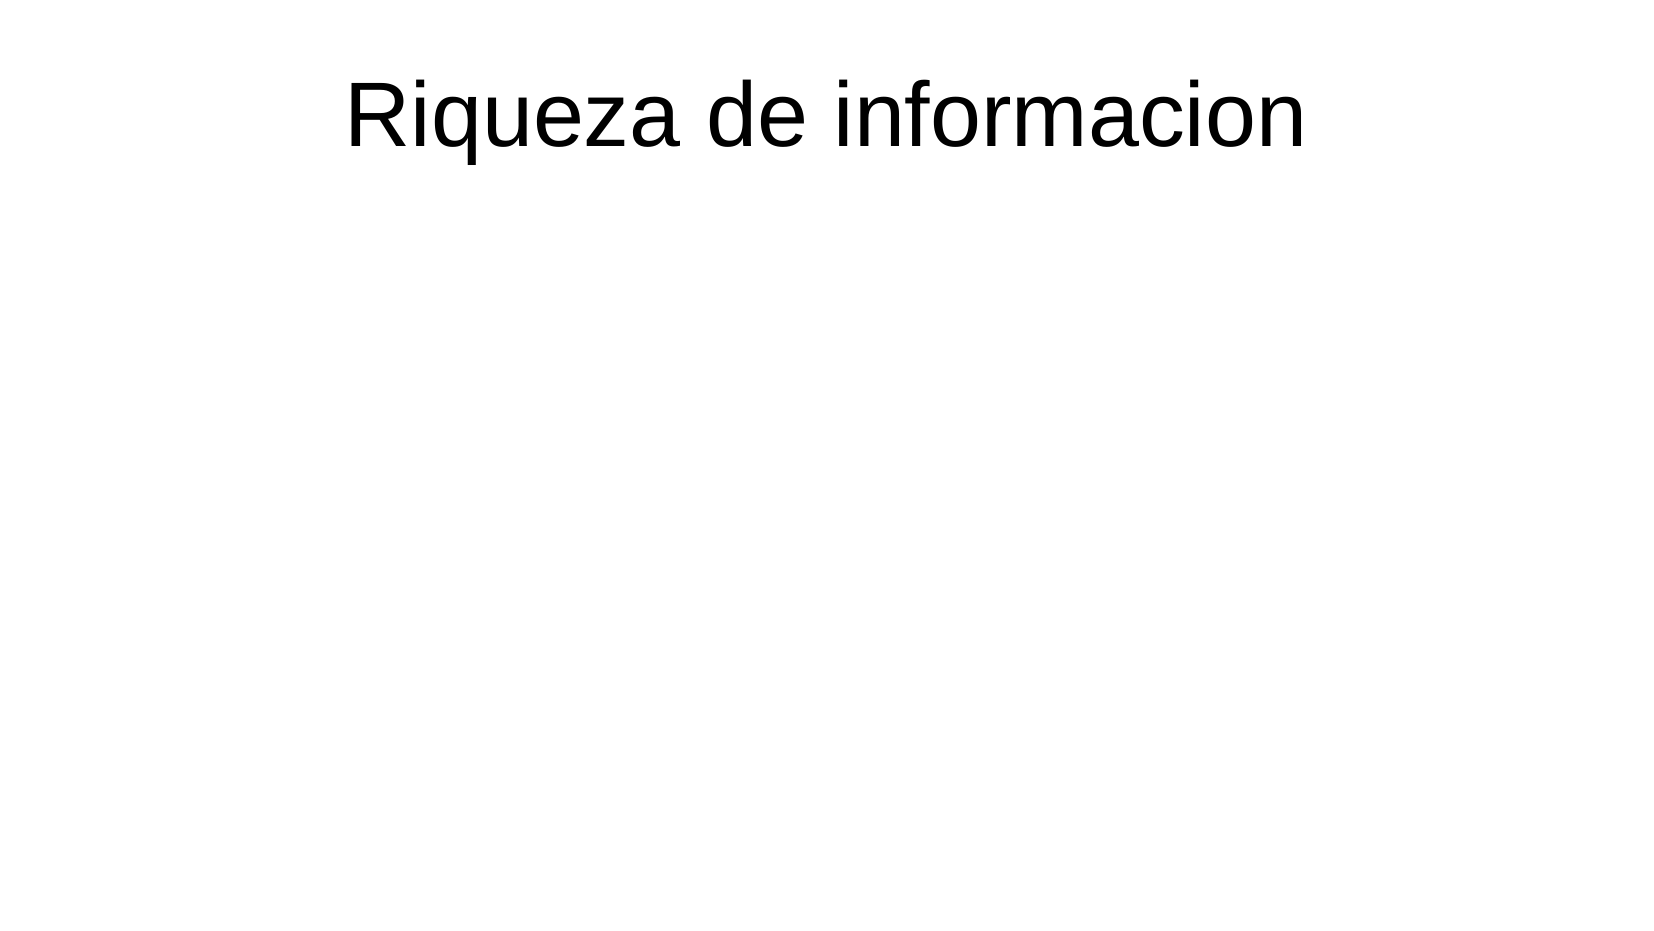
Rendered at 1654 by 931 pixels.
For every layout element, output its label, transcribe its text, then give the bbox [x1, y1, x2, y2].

title Riqueza de informacion [82, 37, 1571, 193]
